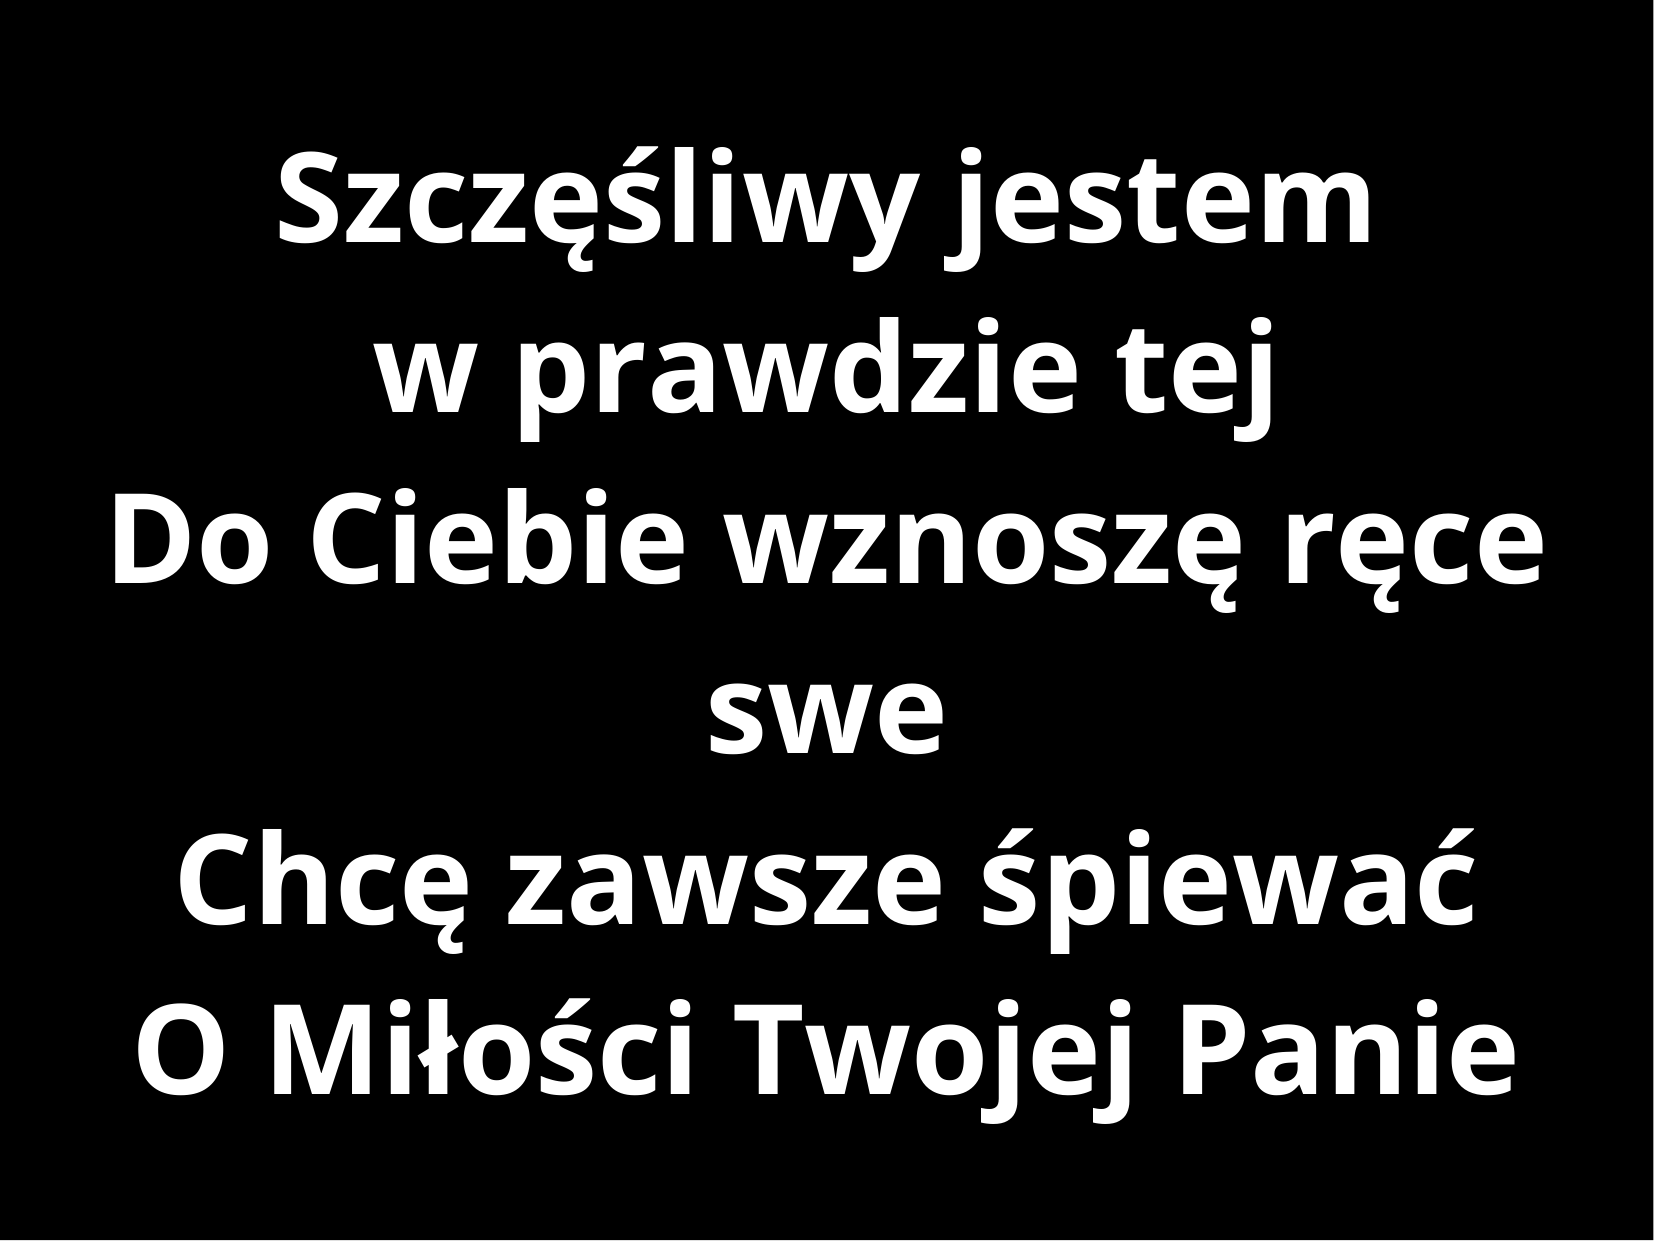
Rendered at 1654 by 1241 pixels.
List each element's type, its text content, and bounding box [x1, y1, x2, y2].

title Szczęśliwy jestem w prawdzie tej Do Ciebie wznoszę ręce swe Chcę zawsze śpiewać O Miłości Twojej Panie [0, 0, 1654, 1241]
